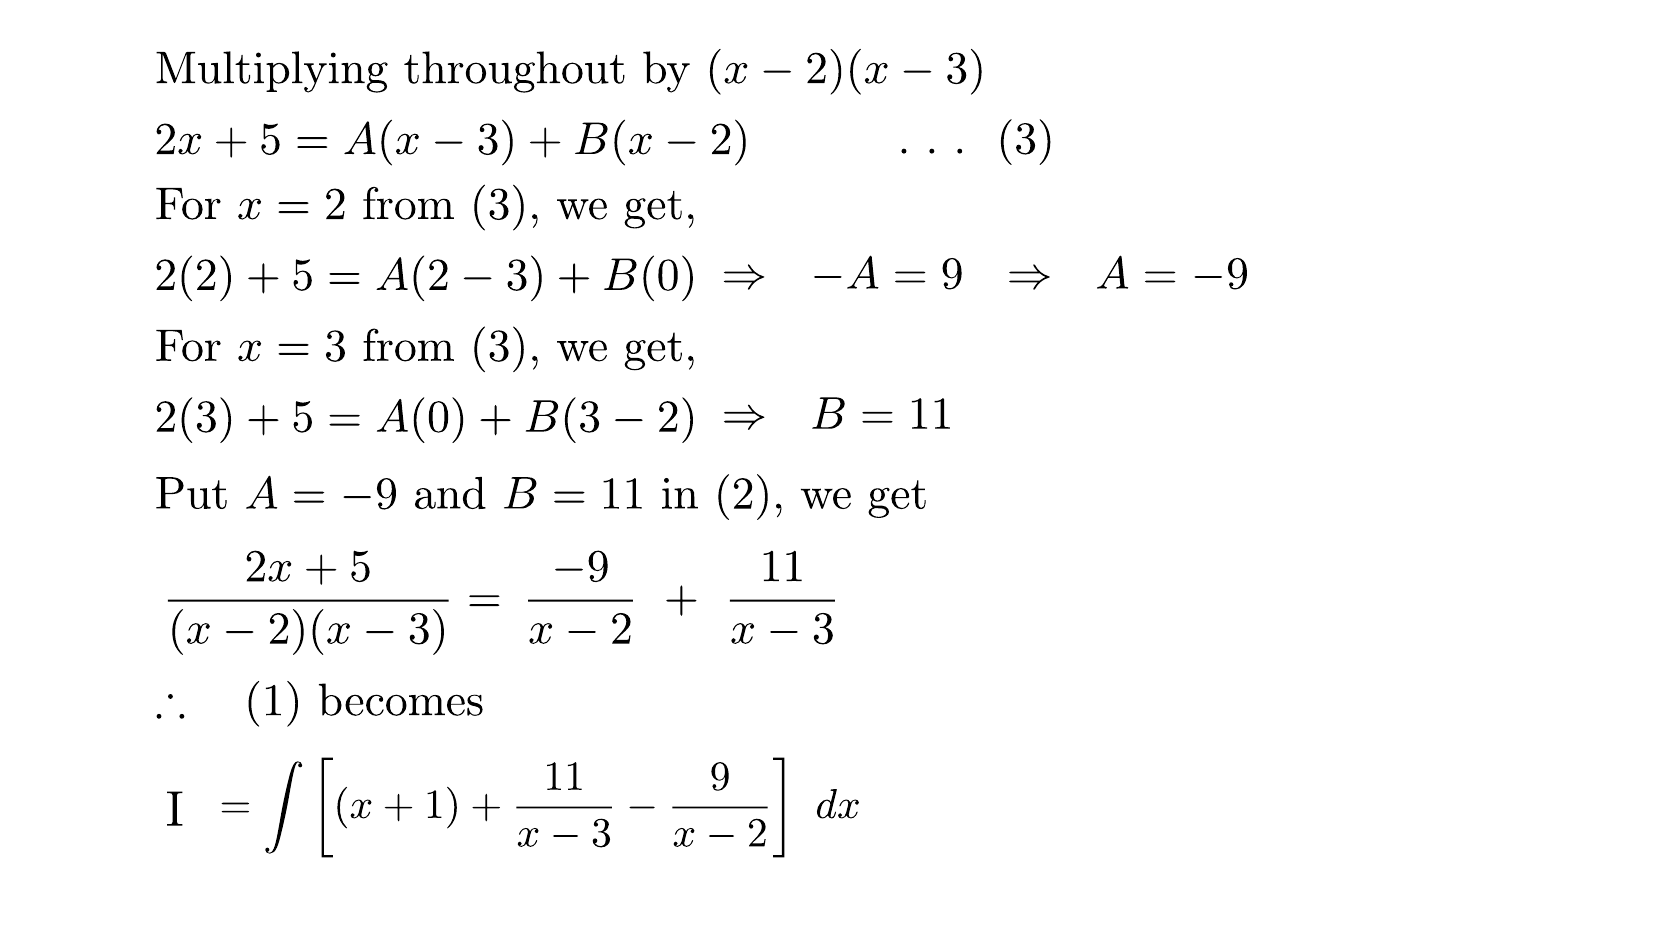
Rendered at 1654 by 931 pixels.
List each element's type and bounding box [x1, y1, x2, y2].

text_box [156, 48, 982, 95]
text_box [156, 474, 926, 520]
text_box [156, 119, 746, 166]
text_box [899, 119, 1051, 165]
text_box [723, 255, 1247, 290]
text_box [156, 397, 693, 444]
title [47, 36, 1607, 898]
text_box [528, 550, 835, 645]
text_box [156, 326, 694, 373]
text_box [723, 397, 950, 430]
text_box [167, 550, 500, 655]
text_box [167, 791, 183, 826]
text_box [156, 680, 483, 727]
text_box [156, 255, 693, 302]
text_box [156, 184, 694, 231]
text_box [221, 757, 859, 858]
